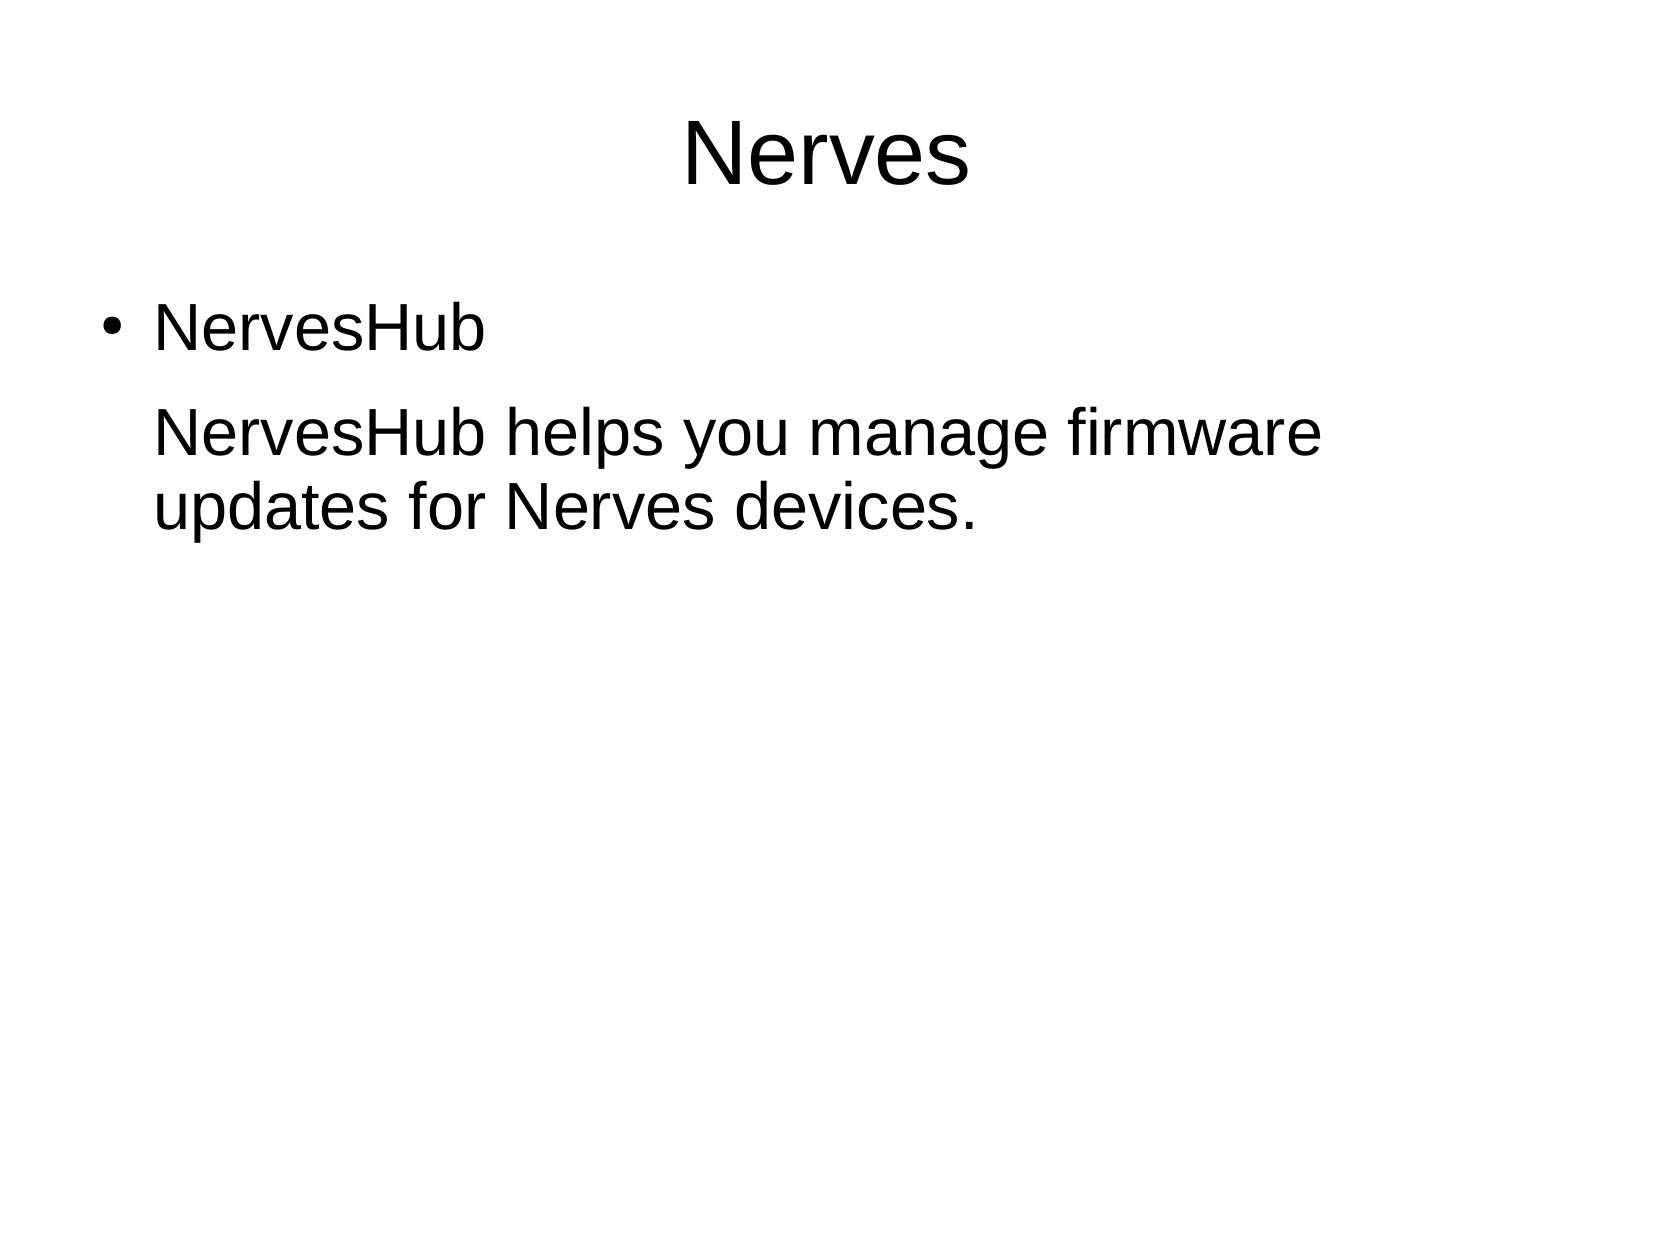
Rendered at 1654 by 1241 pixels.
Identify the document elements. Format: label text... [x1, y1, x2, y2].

list NervesHub NervesHub helps you manage firmware updates for Nerves devices. [82, 290, 1571, 1010]
title Nerves [82, 49, 1571, 257]
